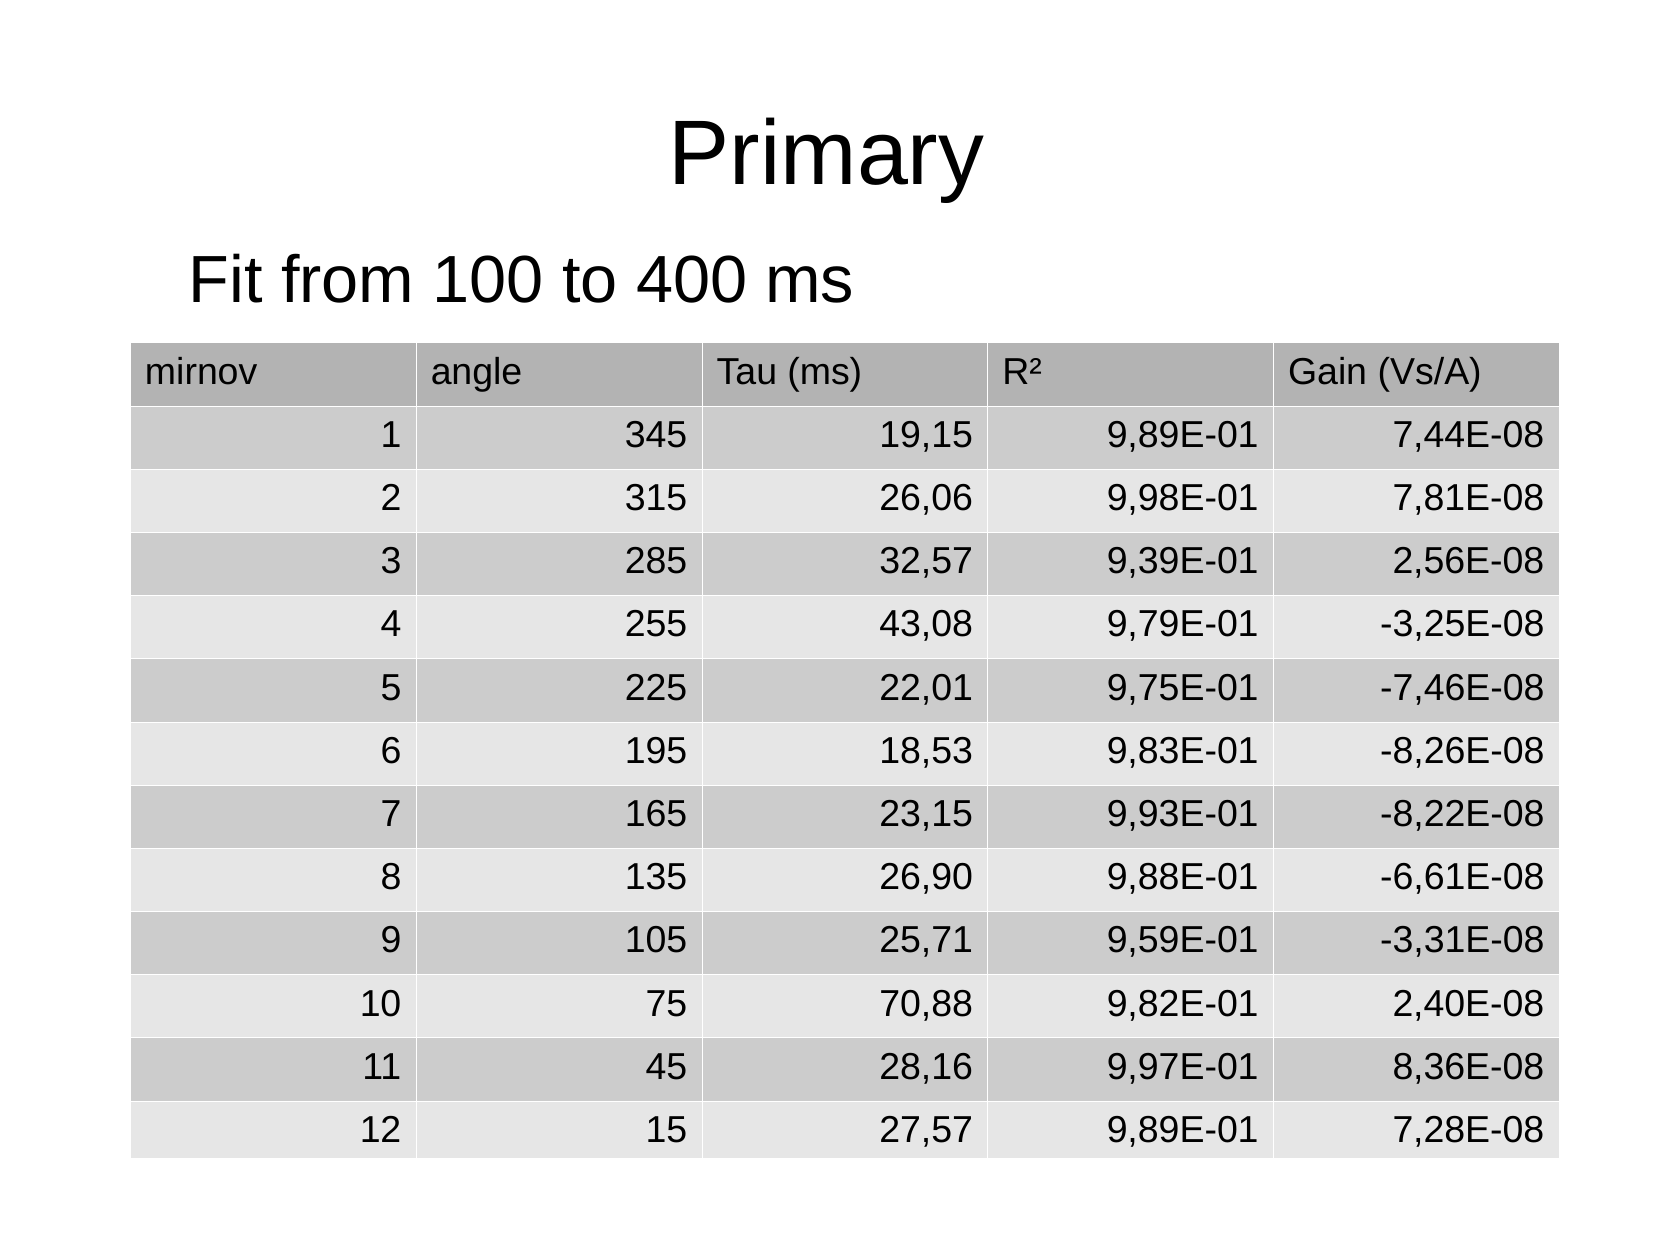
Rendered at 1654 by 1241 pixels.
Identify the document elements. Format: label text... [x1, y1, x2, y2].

table_cell 9,89E-01 [988, 1102, 1273, 1158]
table_cell 9,97E-01 [988, 1038, 1273, 1101]
table_cell 2,40E-08 [1274, 975, 1559, 1037]
table_cell 23,15 [703, 786, 987, 848]
table_cell 26,90 [703, 849, 987, 911]
table_cell 9,93E-01 [988, 786, 1273, 848]
table_cell 225 [417, 659, 702, 722]
table_cell 9,75E-01 [988, 659, 1273, 722]
table_cell 12 [131, 1102, 416, 1158]
table_cell 9,39E-01 [988, 533, 1273, 595]
table_cell 165 [417, 786, 702, 848]
table_header Tau (ms) [703, 343, 987, 406]
table_header R² [988, 343, 1273, 406]
table_cell 6 [131, 723, 416, 785]
table_cell 9,83E-01 [988, 723, 1273, 785]
table_cell 25,71 [703, 912, 987, 974]
table_cell 8 [131, 849, 416, 911]
table_cell 27,57 [703, 1102, 987, 1158]
table_cell 9,59E-01 [988, 912, 1273, 974]
table_cell 3 [131, 533, 416, 595]
table_cell -8,22E-08 [1274, 786, 1559, 848]
table_cell 105 [417, 912, 702, 974]
table_cell 345 [417, 407, 702, 469]
table_cell -7,46E-08 [1274, 659, 1559, 722]
table_cell 8,36E-08 [1274, 1038, 1559, 1101]
table_header Gain (Vs/A) [1274, 343, 1559, 406]
table_cell 75 [417, 975, 702, 1037]
title Primary [82, 49, 1571, 257]
table_cell 5 [131, 659, 416, 722]
table_cell -6,61E-08 [1274, 849, 1559, 911]
table_cell 9,79E-01 [988, 596, 1273, 658]
table_cell 26,06 [703, 470, 987, 532]
table_cell 7,28E-08 [1274, 1102, 1559, 1158]
table_cell 2,56E-08 [1274, 533, 1559, 595]
table_cell 2 [131, 470, 416, 532]
table_cell 70,88 [703, 975, 987, 1037]
table_cell 32,57 [703, 533, 987, 595]
table_cell -3,25E-08 [1274, 596, 1559, 658]
table_cell 9,82E-01 [988, 975, 1273, 1037]
table_cell -3,31E-08 [1274, 912, 1559, 974]
table_cell 11 [131, 1038, 416, 1101]
table_cell 7,44E-08 [1274, 407, 1559, 469]
table_cell 195 [417, 723, 702, 785]
table_cell 28,16 [703, 1038, 987, 1101]
table_cell 9,89E-01 [988, 407, 1273, 469]
table_cell 9,98E-01 [988, 470, 1273, 532]
table_cell 19,15 [703, 407, 987, 469]
text_box Fit from 100 to 400 ms [118, 241, 903, 331]
table_cell 9 [131, 912, 416, 974]
table_cell 285 [417, 533, 702, 595]
table_cell 7 [131, 786, 416, 848]
table_cell 4 [131, 596, 416, 658]
table_cell 1 [131, 407, 416, 469]
table_header mirnov [131, 343, 416, 406]
table_cell -8,26E-08 [1274, 723, 1559, 785]
table_cell 315 [417, 470, 702, 532]
table_cell 255 [417, 596, 702, 658]
table_cell 15 [417, 1102, 702, 1158]
table_cell 135 [417, 849, 702, 911]
table_header angle [417, 343, 702, 406]
table_cell 43,08 [703, 596, 987, 658]
table_cell 22,01 [703, 659, 987, 722]
table_cell 18,53 [703, 723, 987, 785]
table_cell 9,88E-01 [988, 849, 1273, 911]
table_cell 10 [131, 975, 416, 1037]
table_cell 7,81E-08 [1274, 470, 1559, 532]
table_cell 45 [417, 1038, 702, 1101]
